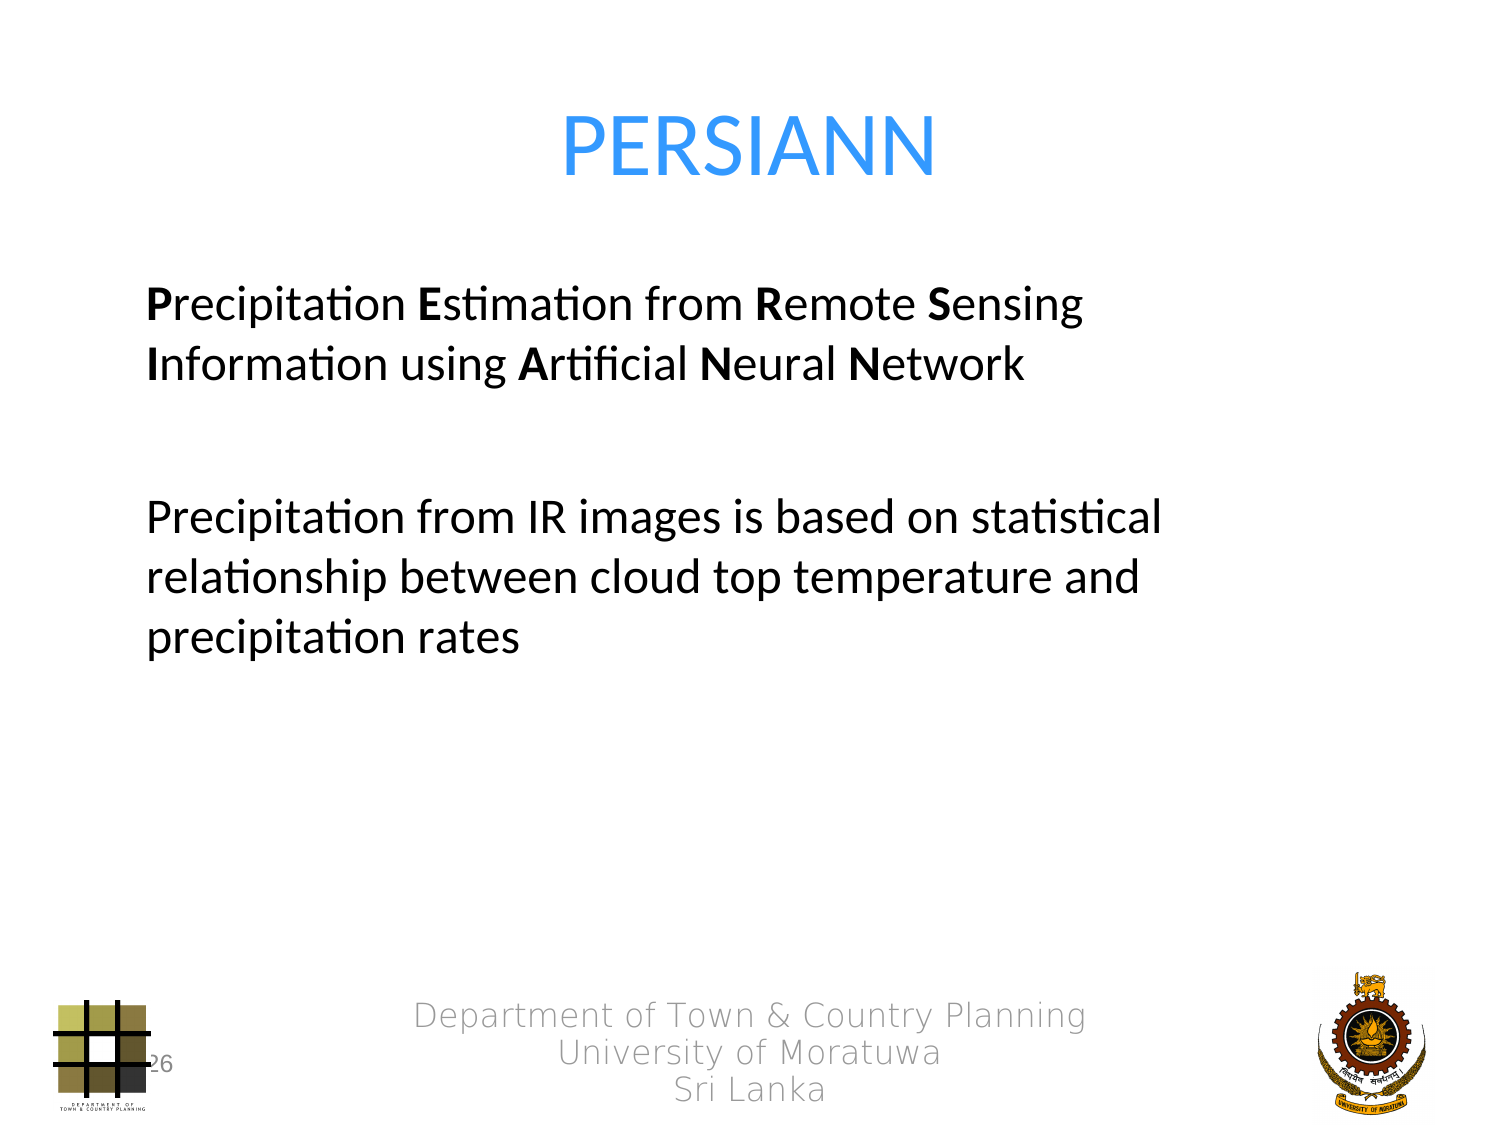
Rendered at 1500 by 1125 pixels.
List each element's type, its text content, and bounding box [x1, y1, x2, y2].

list Precipitation Estimation from Remote Sensing Information using Artificial Neural Network Precipitation from IR images is based on statistical relationship between cloud top temperature and precipitation rates [75, 262, 1263, 1018]
picture [1312, 966, 1435, 1125]
picture [53, 1000, 151, 1111]
title PERSIANN [75, 21, 1425, 257]
